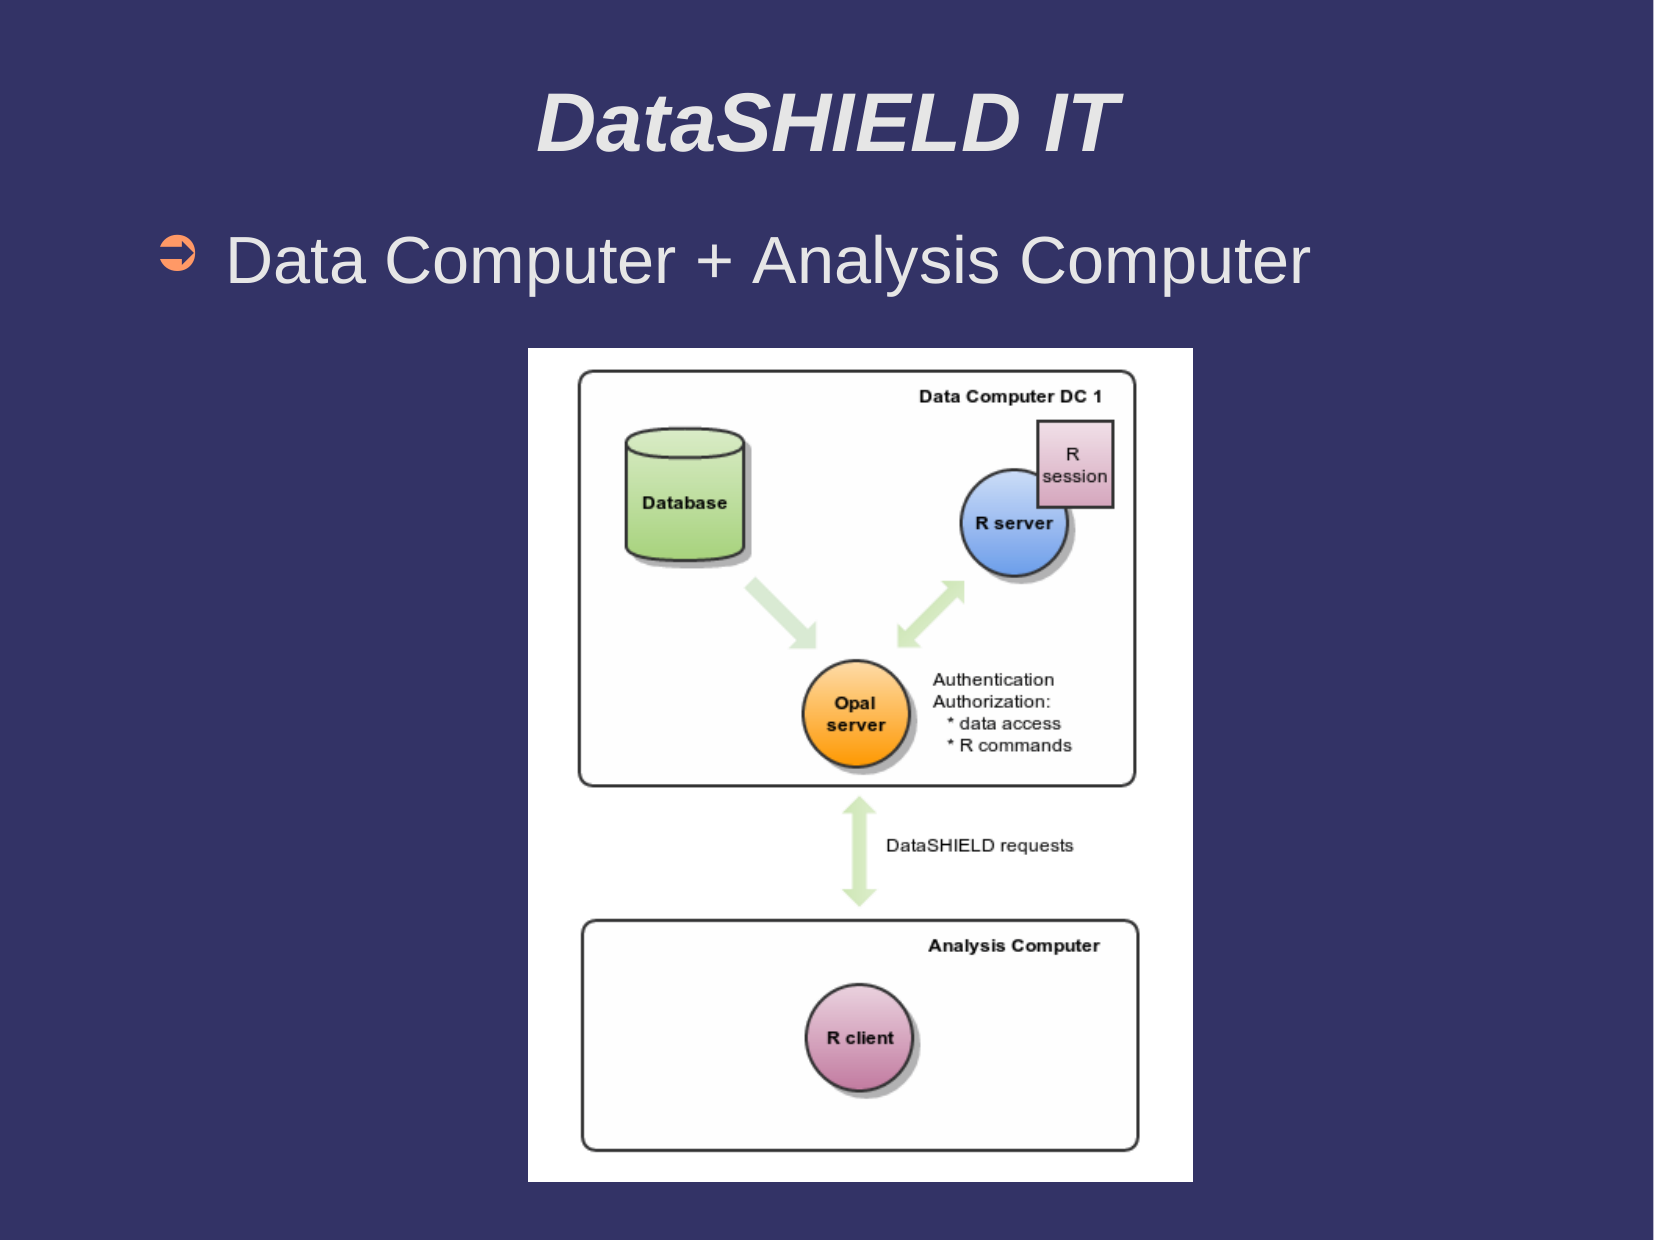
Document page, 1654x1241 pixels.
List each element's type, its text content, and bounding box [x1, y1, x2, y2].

title DataSHIELD IT [121, 19, 1534, 227]
list Data Computer + Analysis Computer [142, 222, 1534, 1004]
picture [528, 348, 1193, 1182]
